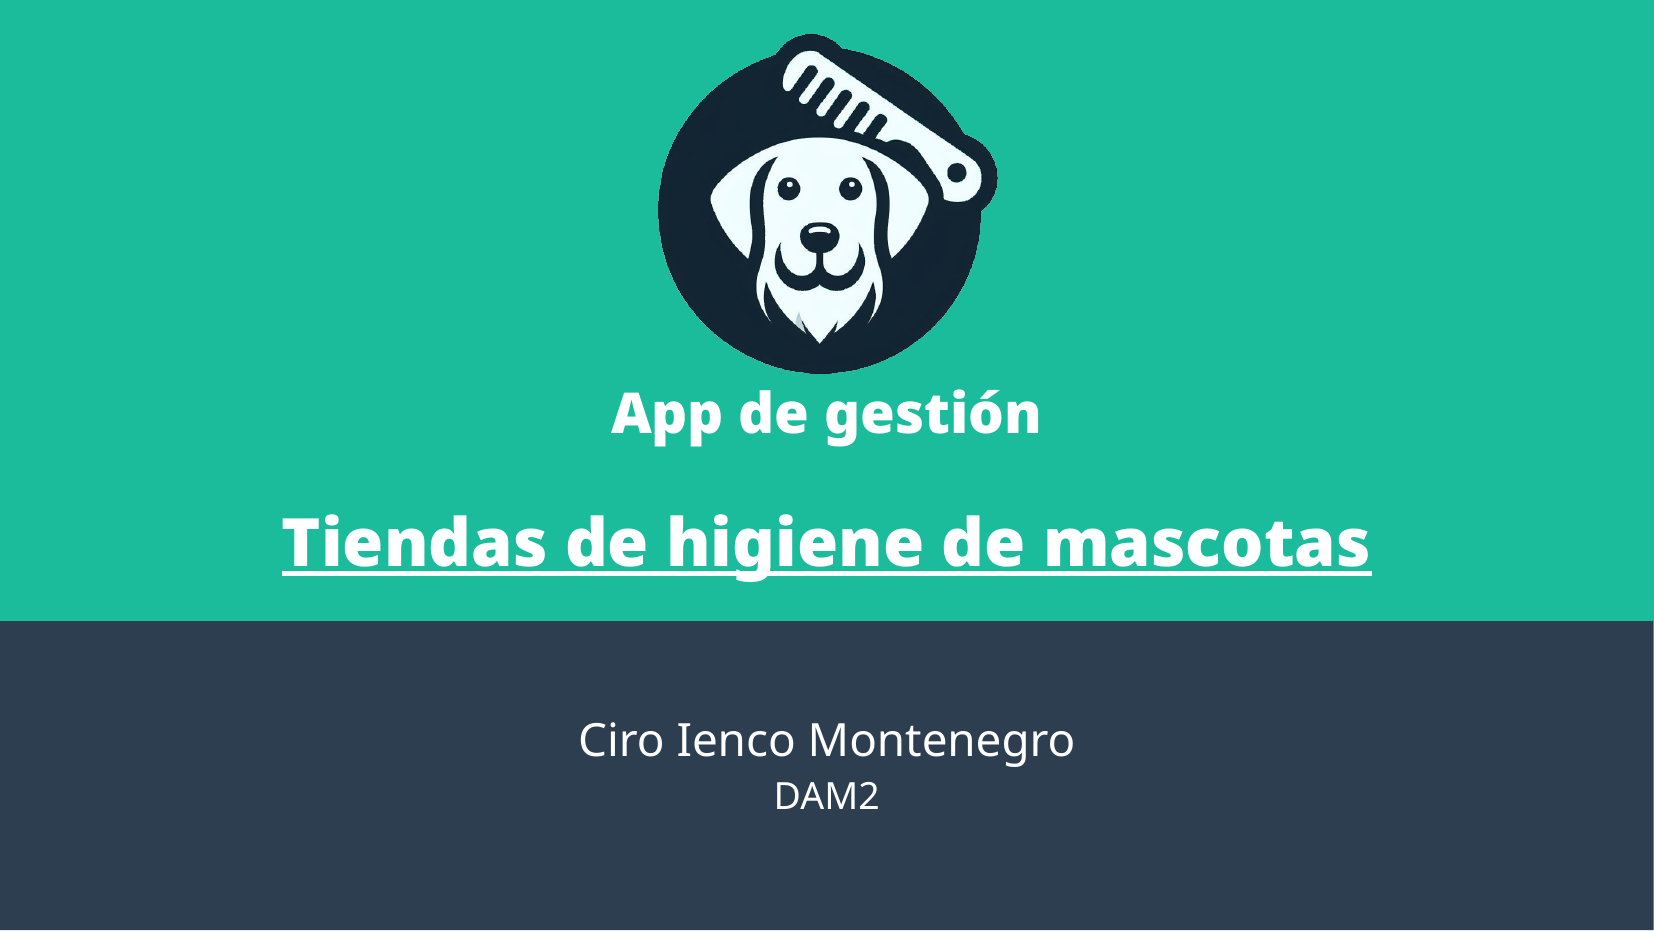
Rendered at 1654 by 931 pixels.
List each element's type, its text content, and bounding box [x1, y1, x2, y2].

picture [649, 24, 1004, 384]
subtitle Ciro Ienco Montenegro DAM2 [59, 642, 1595, 886]
title App de gestión Tiendas de higiene de mascotas [59, 329, 1595, 591]
